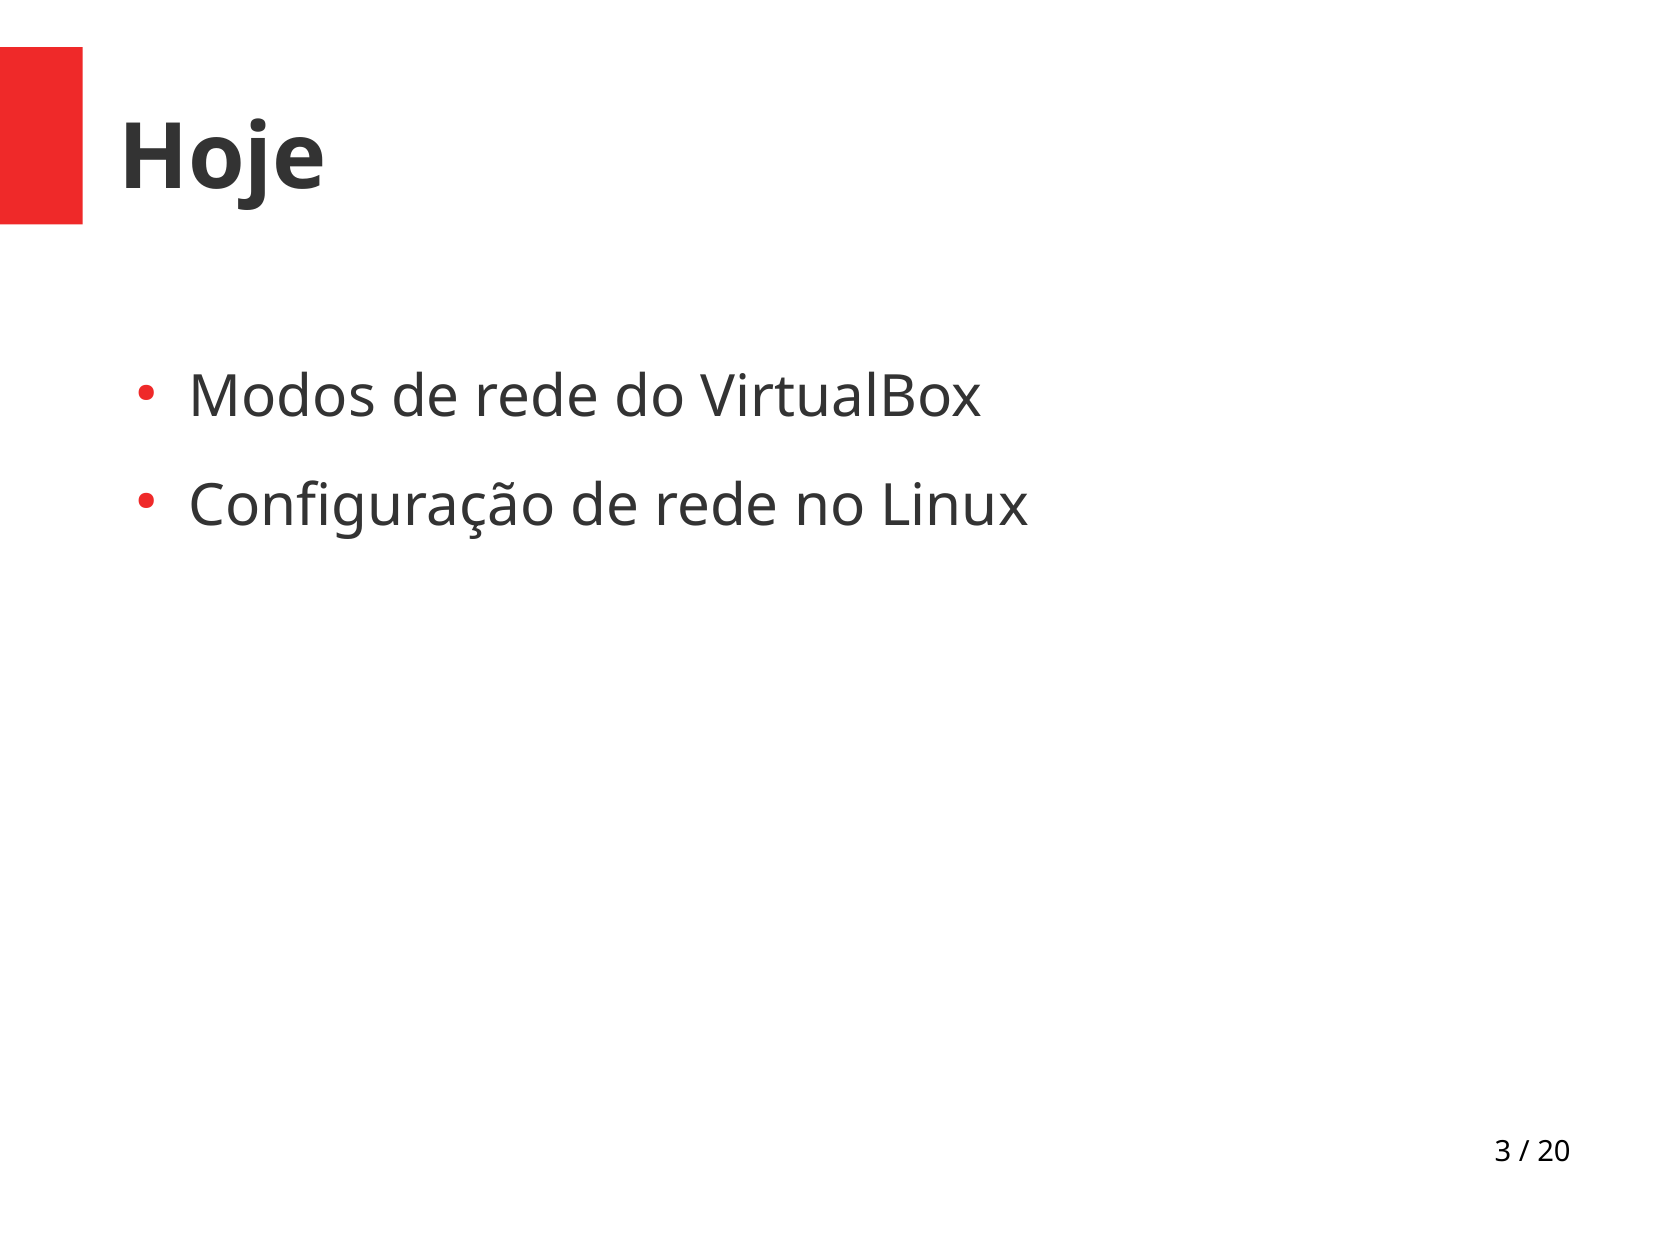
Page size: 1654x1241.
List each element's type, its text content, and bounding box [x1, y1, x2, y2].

list Modos de rede do VirtualBox Configuração de rede no Linux [118, 354, 1536, 1074]
title Hoje [118, 49, 1571, 257]
